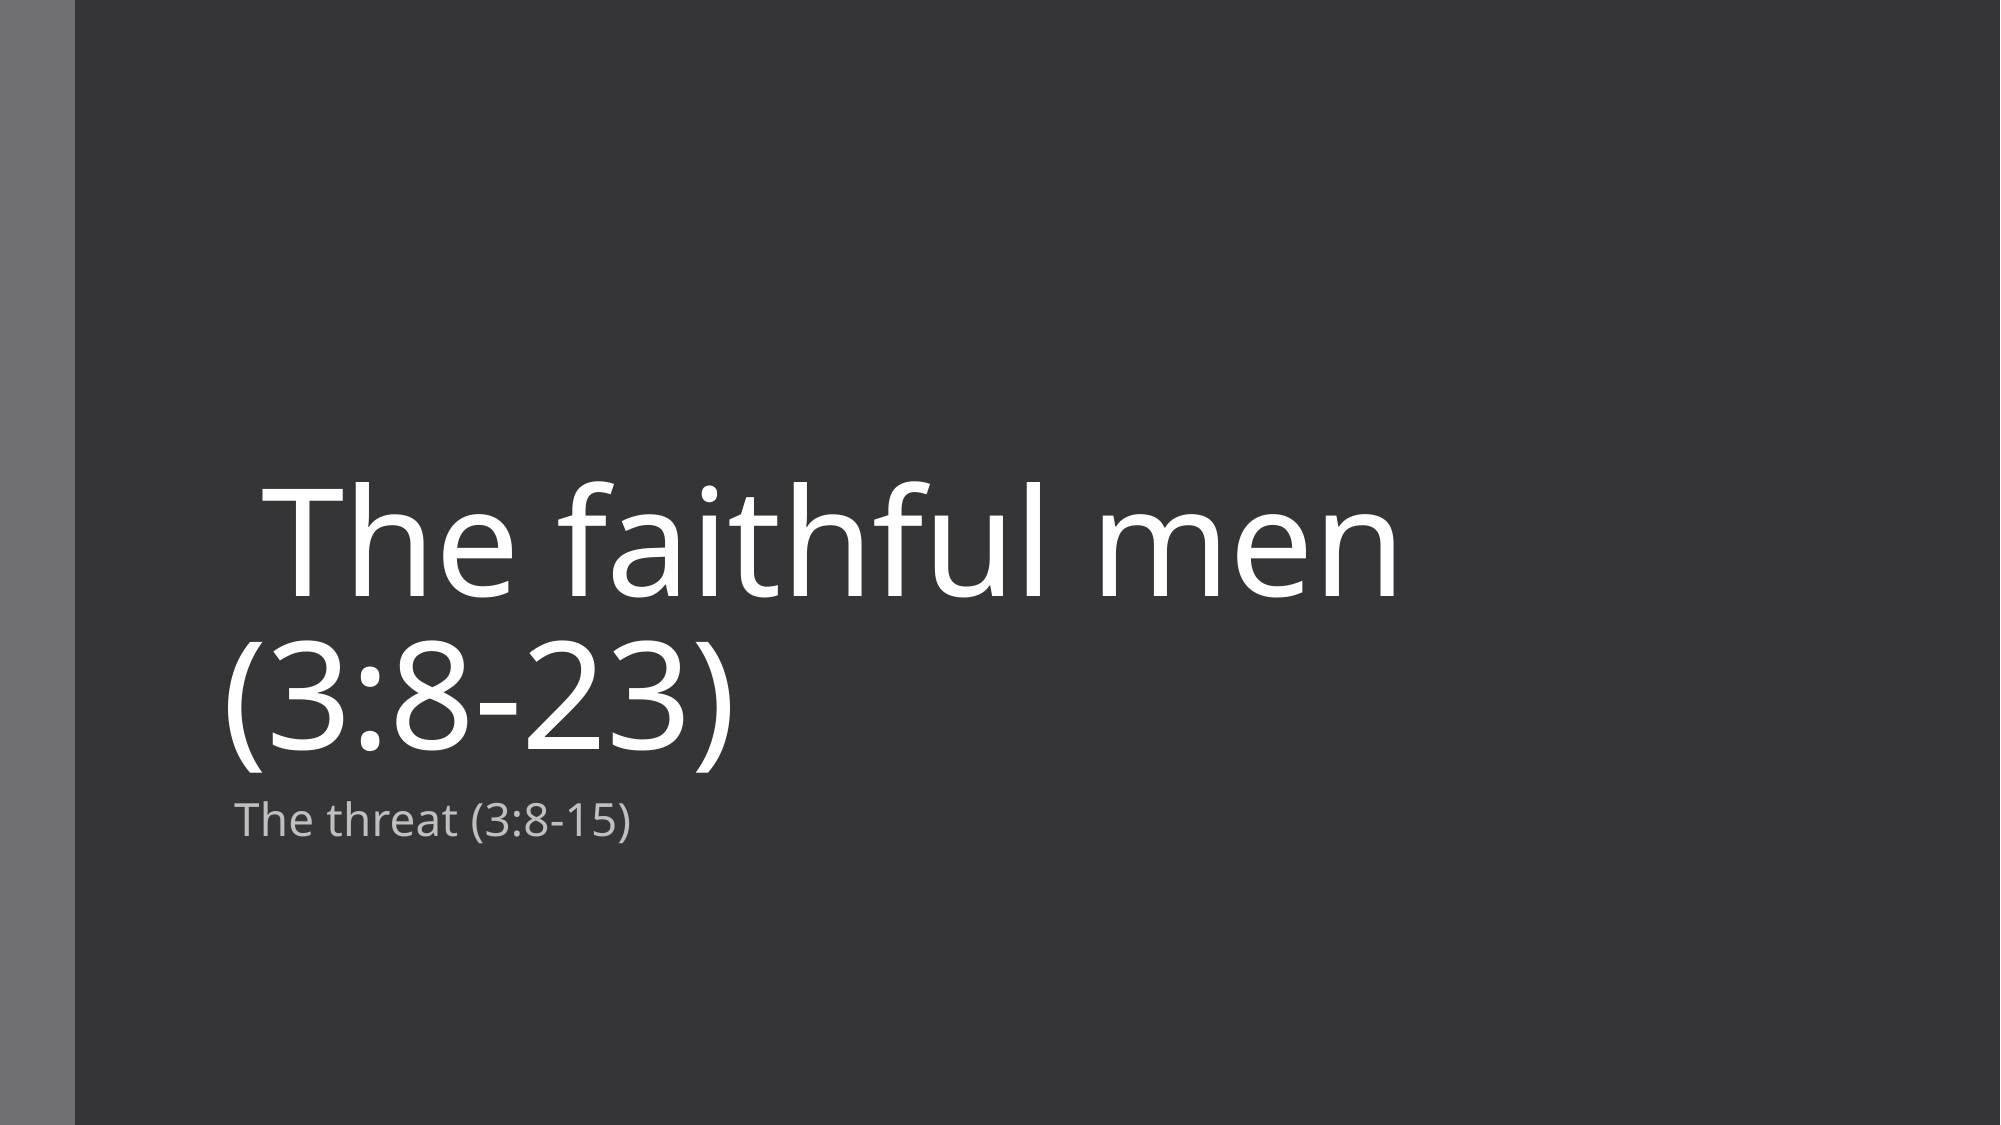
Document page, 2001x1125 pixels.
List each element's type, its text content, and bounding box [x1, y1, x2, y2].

title The faithful men (3:8-23) [206, 124, 1752, 787]
subtitle The threat (3:8-15) [206, 787, 1752, 1066]
